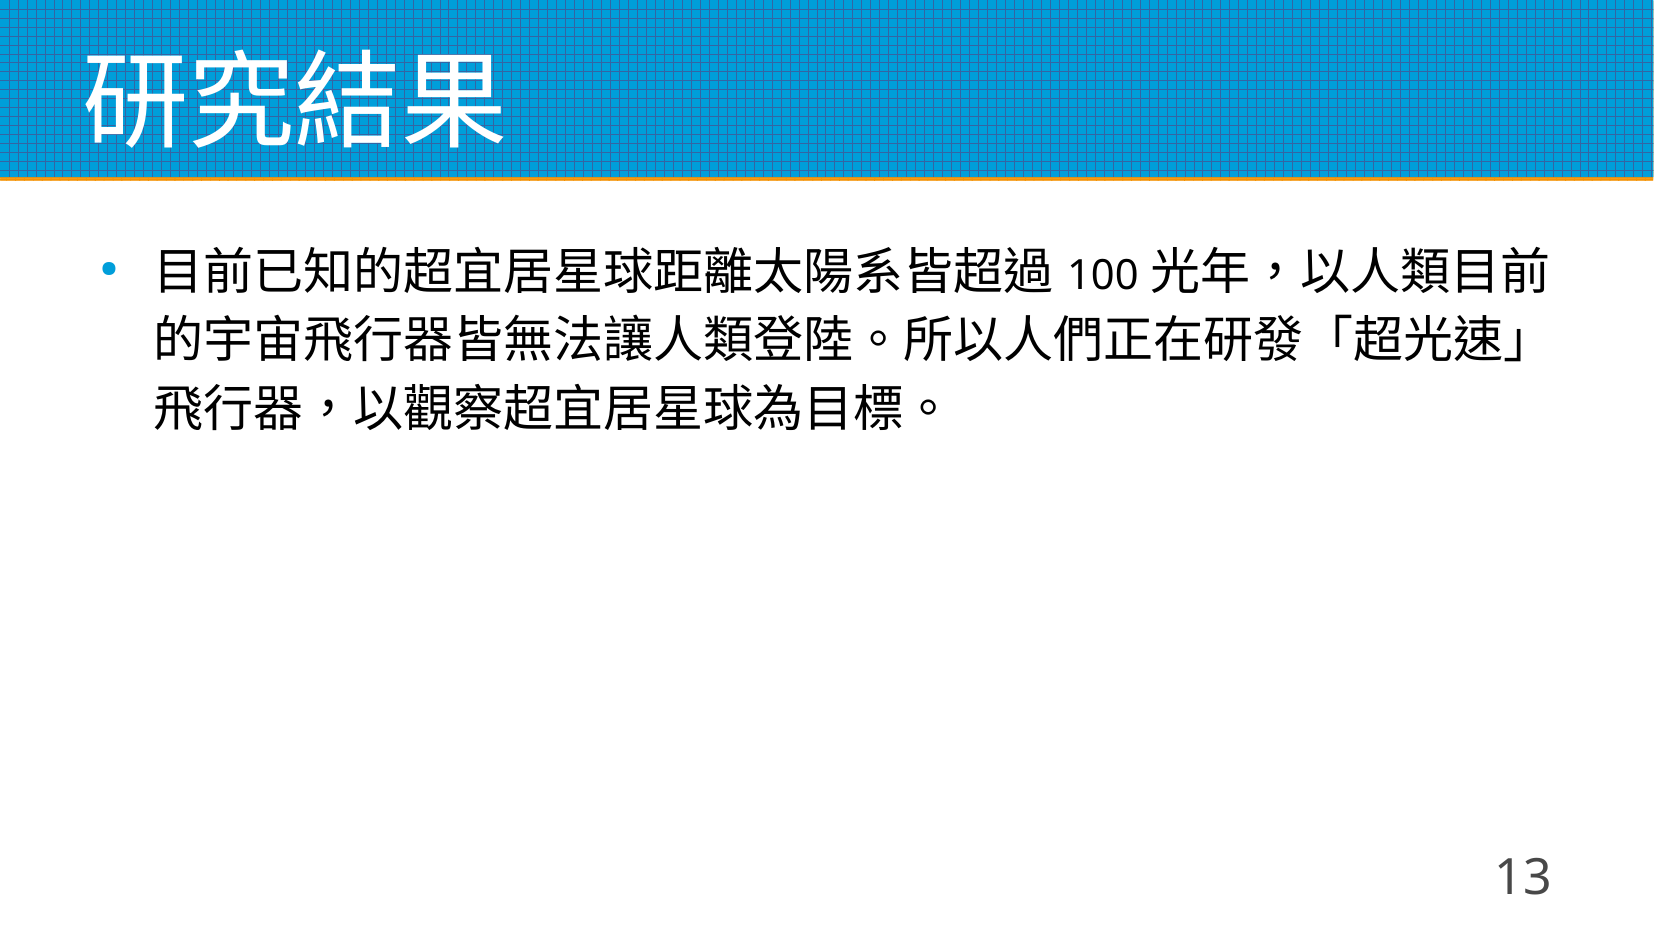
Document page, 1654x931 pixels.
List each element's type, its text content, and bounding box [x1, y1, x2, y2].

title 研究結果 [82, 14, 1571, 171]
list 目前已知的超宜居星球距離太陽系皆超過100光年，以人類目前的宇宙飛行器皆無法讓人類登陸。所以人們正在研發「超光速」飛行器，以觀察超宜居星球為目標。 [82, 236, 1563, 811]
